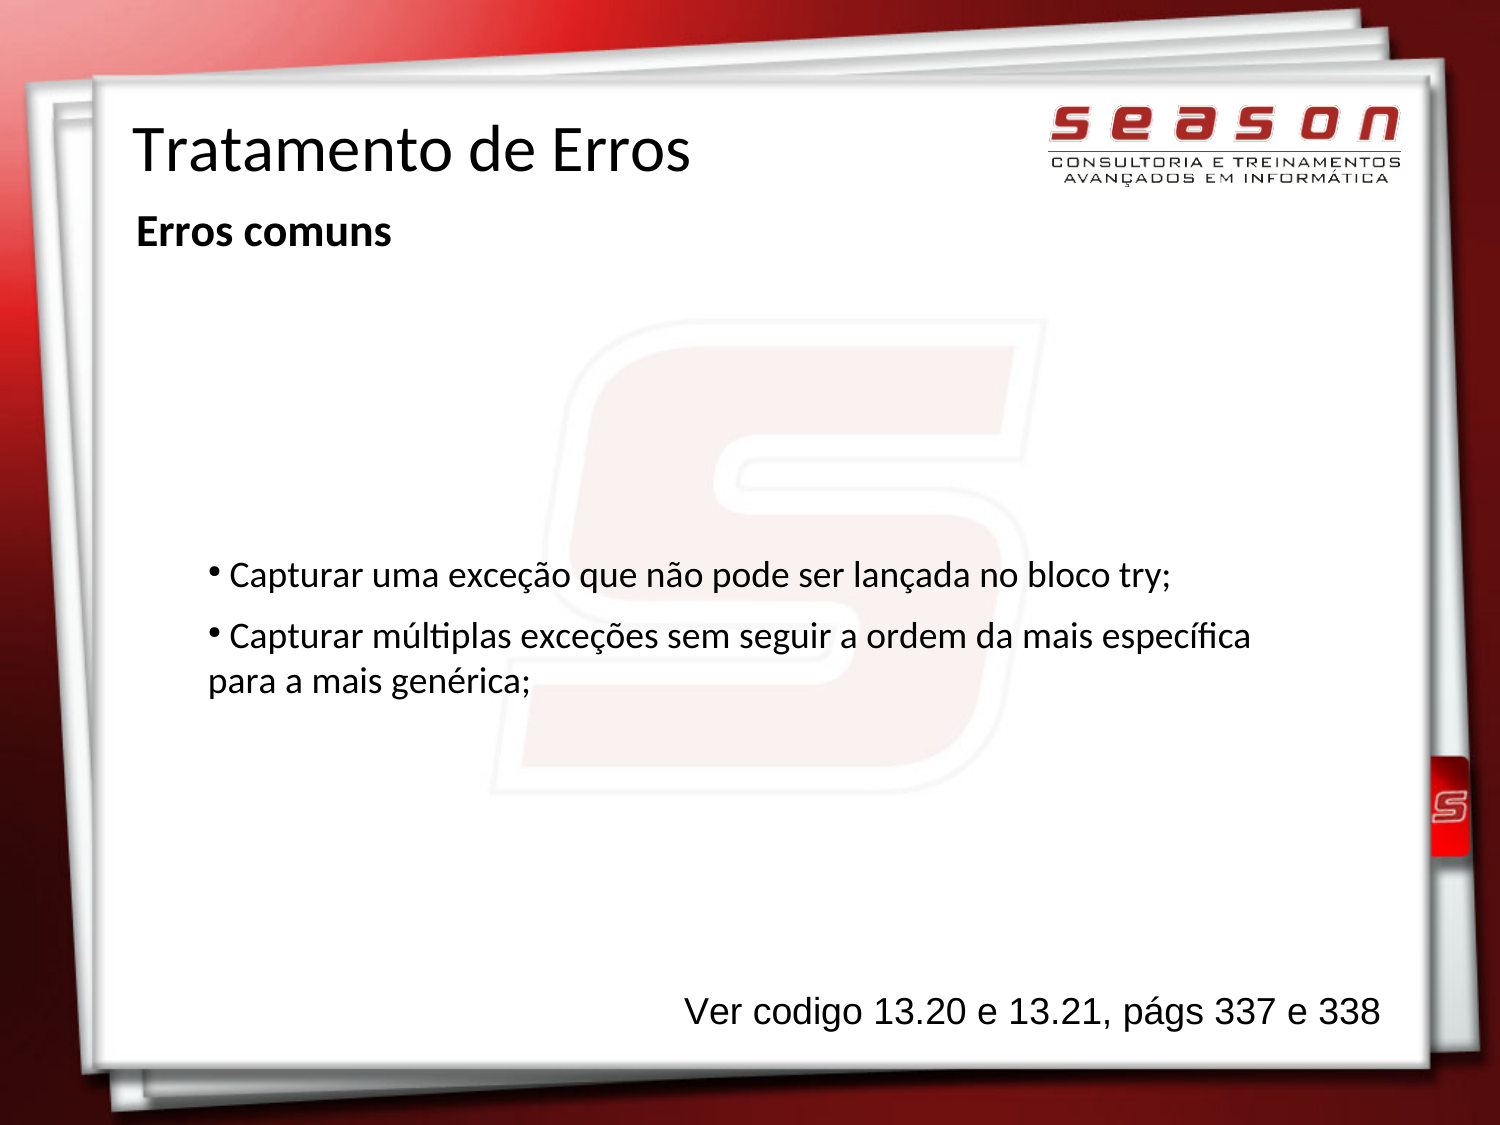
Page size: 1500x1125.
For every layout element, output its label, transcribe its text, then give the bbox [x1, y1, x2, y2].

text_box Capturar uma exceção que não pode ser lançada no bloco try; Capturar múltiplas exceções sem seguir a ordem da mais específica para a mais genérica; [207, 357, 1328, 894]
title Tratamento de Erros [118, 33, 1394, 257]
picture [0, 0, 1500, 1125]
text_box Ver codigo 13.20 e 13.21, págs 337 e 338 [637, 979, 1396, 1040]
text_box Erros comuns [119, 200, 1240, 256]
